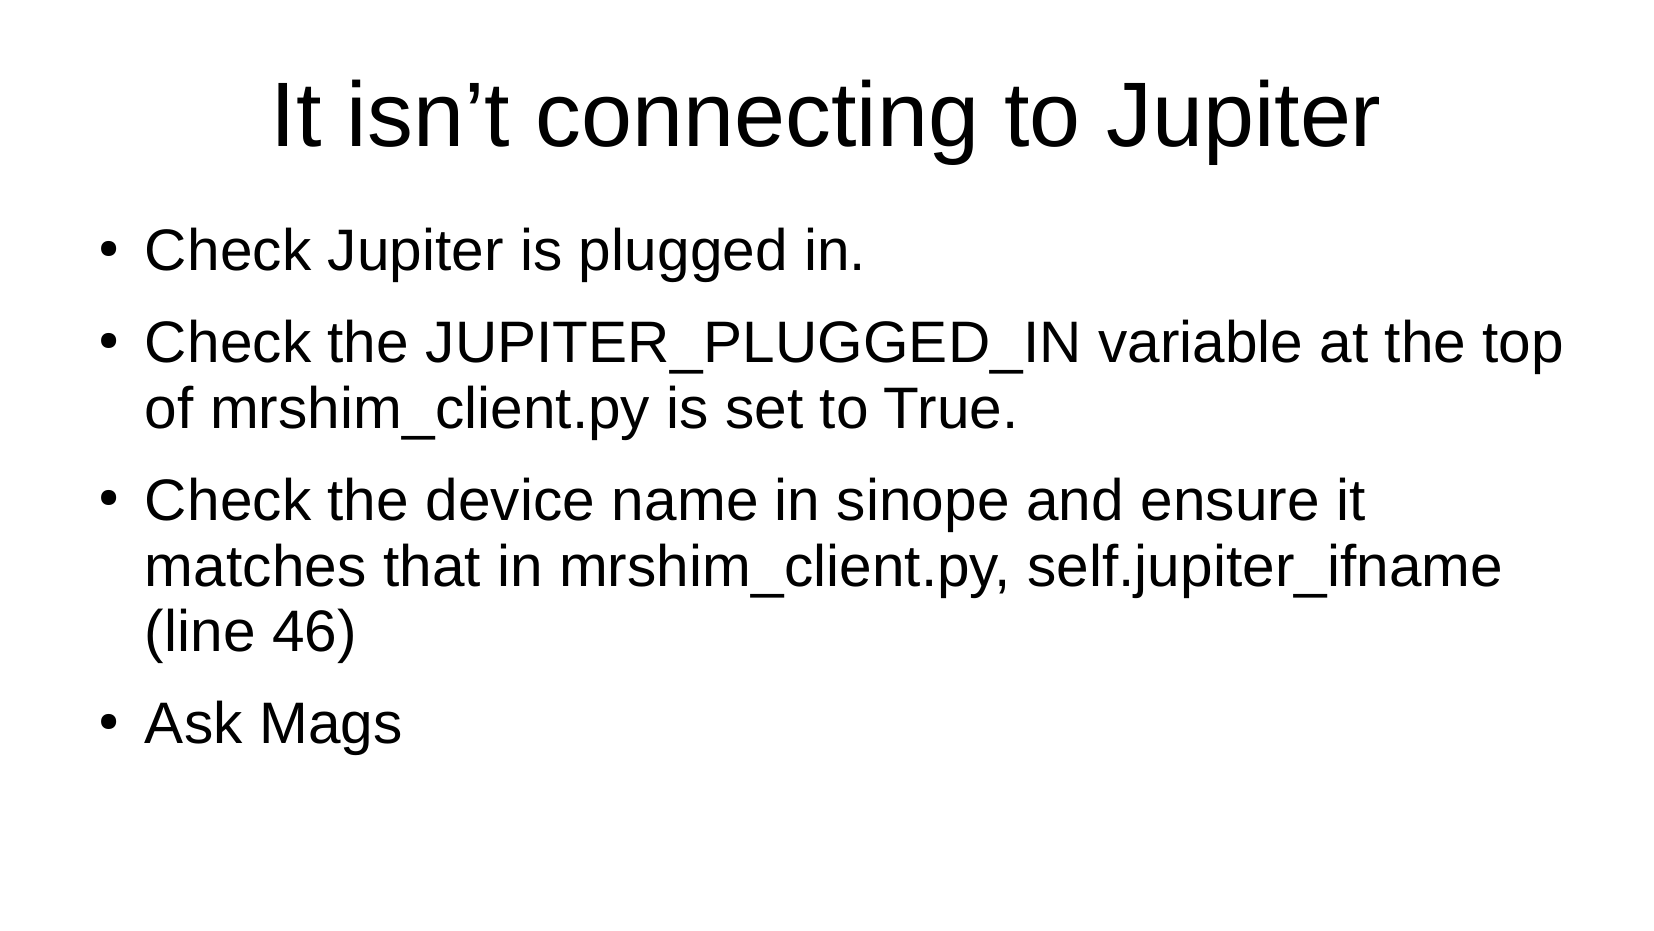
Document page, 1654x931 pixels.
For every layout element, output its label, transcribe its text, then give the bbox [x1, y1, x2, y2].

title It isn’t connecting to Jupiter [82, 37, 1571, 193]
list Check Jupiter is plugged in. Check the JUPITER_PLUGGED_IN variable at the top of mrshim_client.py is set to True. Check the device name in sinope and ensure it matches that in mrshim_client.py, self.jupiter_ifname (line 46) Ask Mags [82, 217, 1571, 758]
